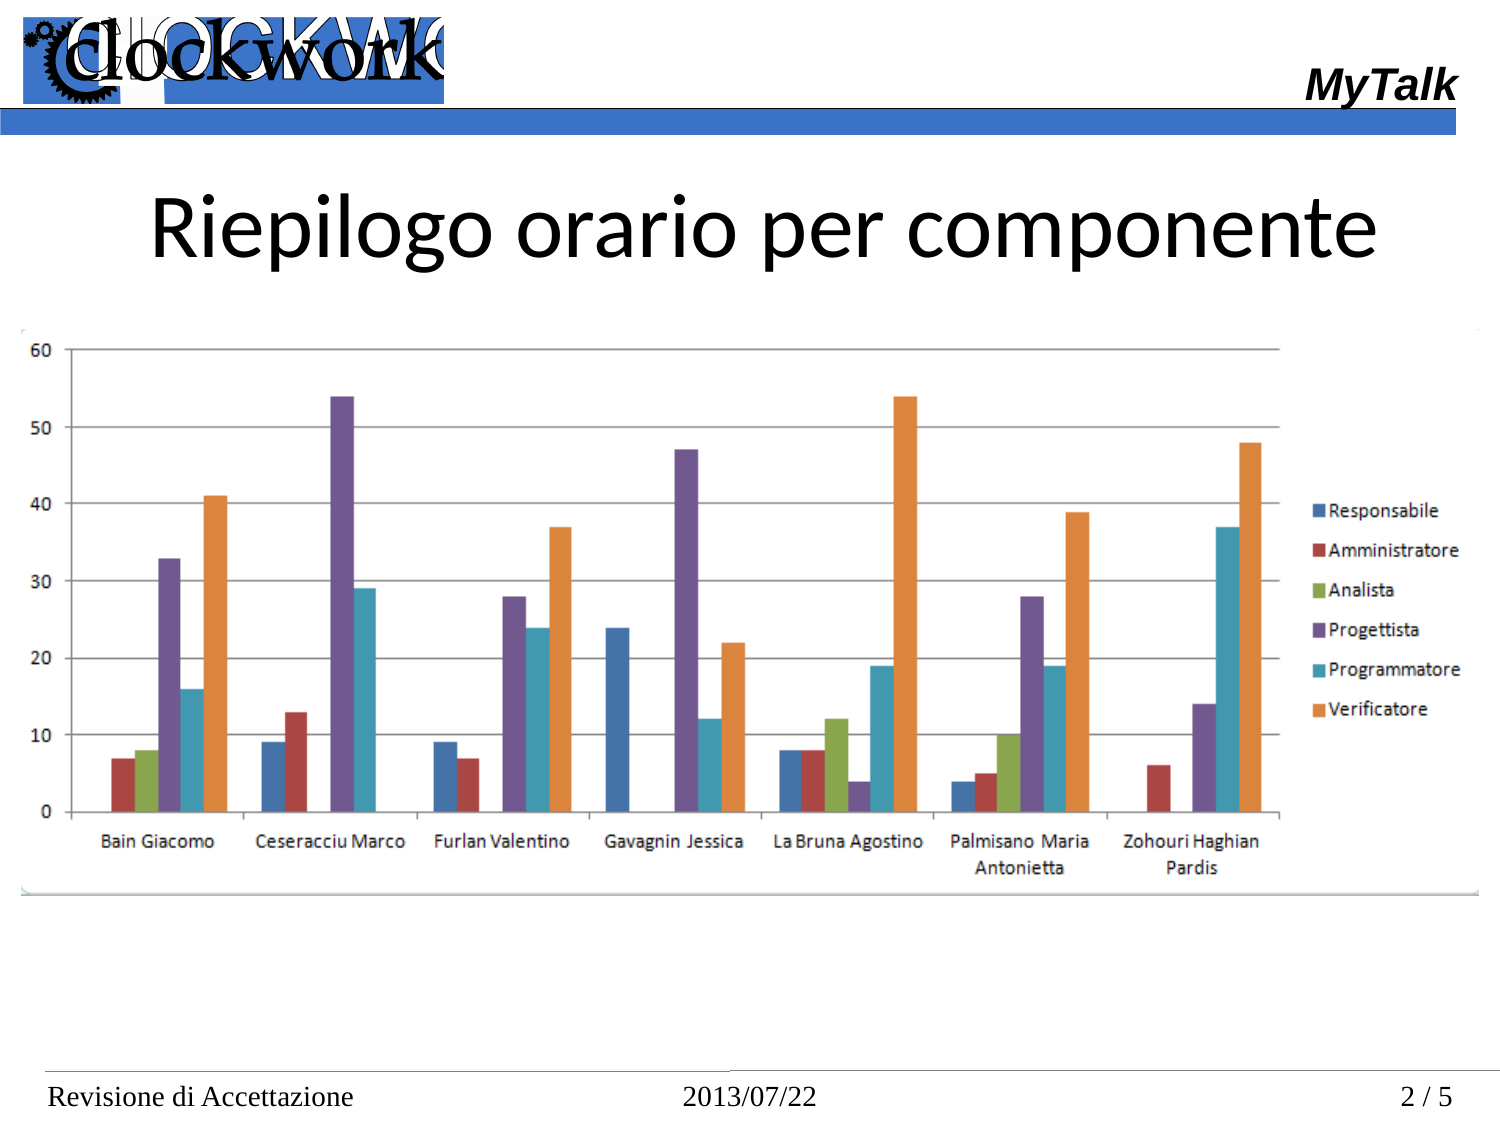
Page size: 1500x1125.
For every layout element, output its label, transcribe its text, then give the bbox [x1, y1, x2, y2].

picture [21, 329, 1479, 896]
picture [23, 17, 444, 104]
picture [0, 109, 1456, 135]
text_box Riepilogo orario per componente [60, 125, 1471, 329]
